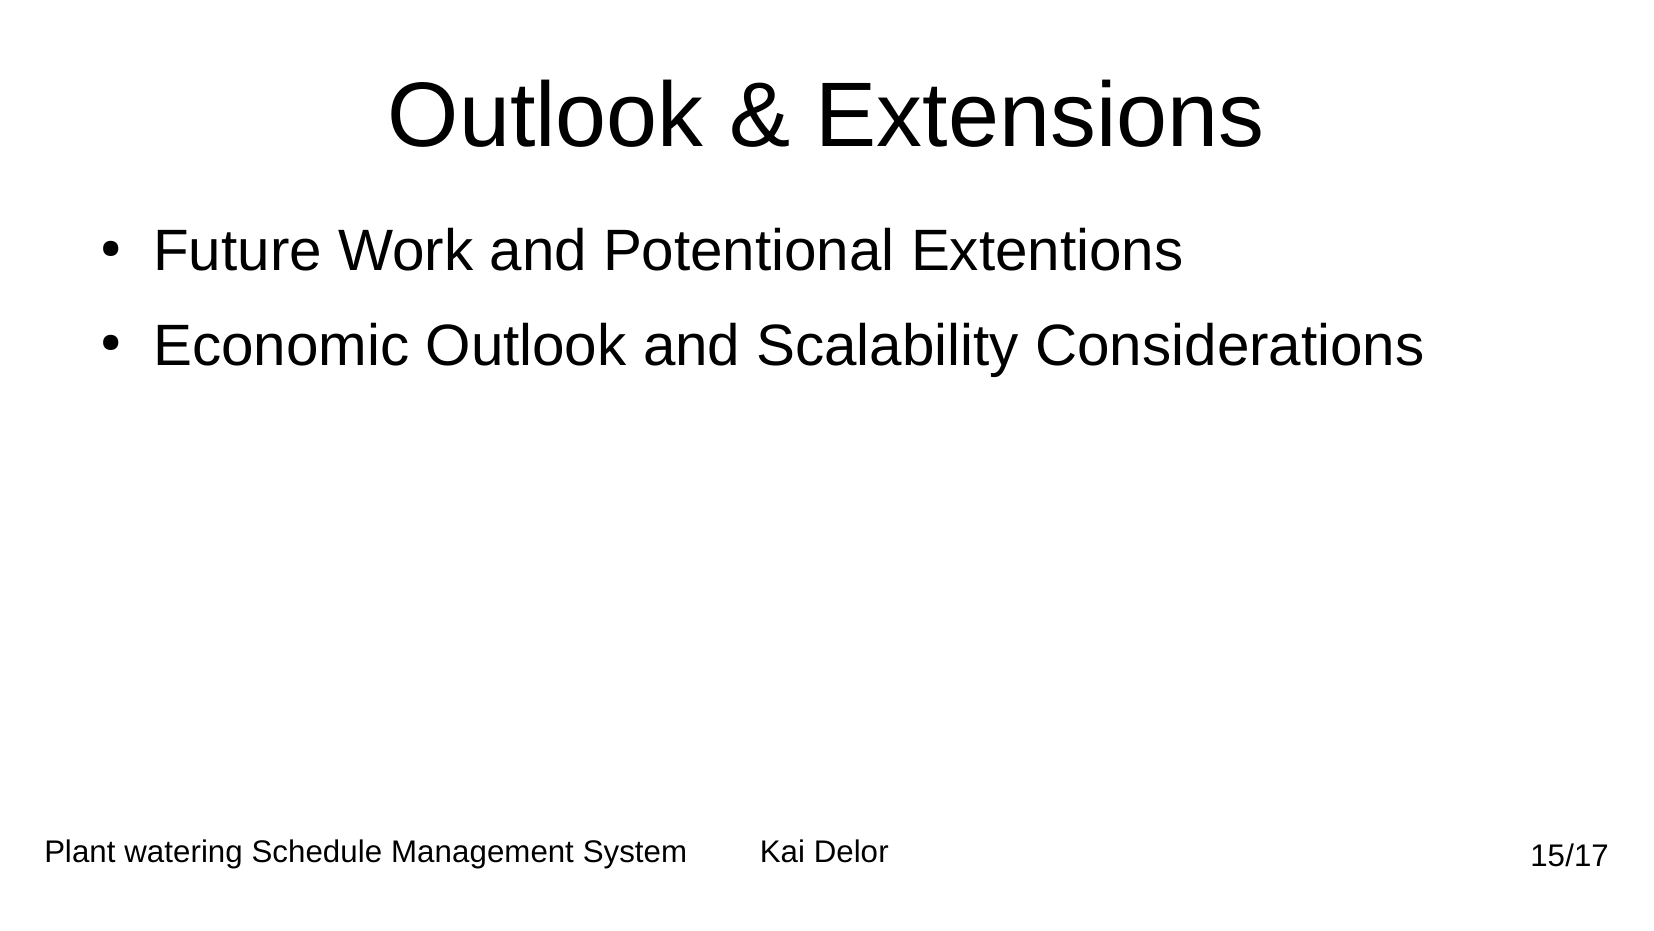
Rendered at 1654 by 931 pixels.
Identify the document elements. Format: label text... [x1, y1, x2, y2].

text_box Kai Delor [745, 826, 904, 877]
list Future Work and Potentional Extentions Economic Outlook and Scalability Considerations [82, 217, 1571, 758]
text_box <Foliennummer>/17 [1358, 830, 1625, 886]
title Outlook & Extensions [82, 37, 1571, 193]
text_box Plant watering Schedule Management System [29, 826, 701, 877]
